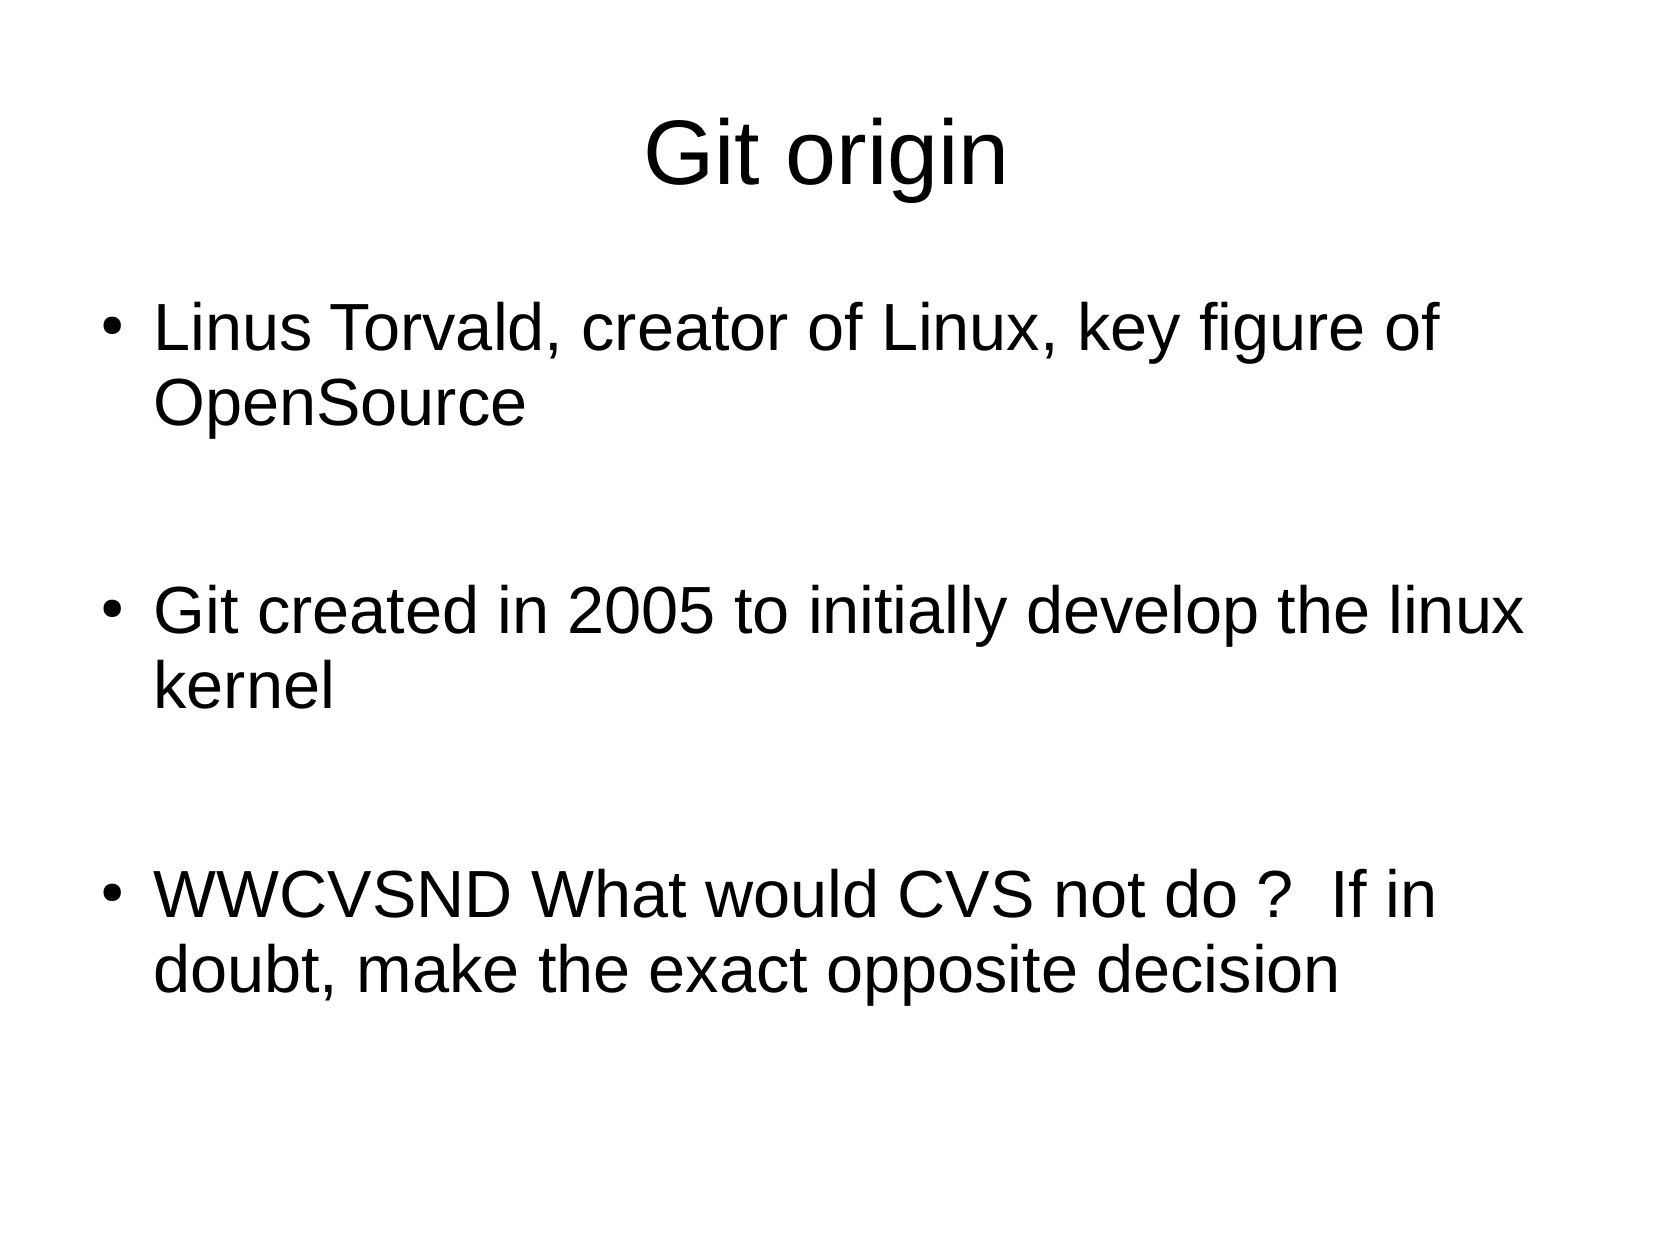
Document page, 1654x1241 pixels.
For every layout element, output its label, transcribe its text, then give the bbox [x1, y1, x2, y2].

list Linus Torvald, creator of Linux, key figure of OpenSource Git created in 2005 to initially develop the linux kernel WWCVSND What would CVS not do ? If in doubt, make the exact opposite decision [82, 290, 1571, 1010]
title Git origin [82, 49, 1571, 257]
